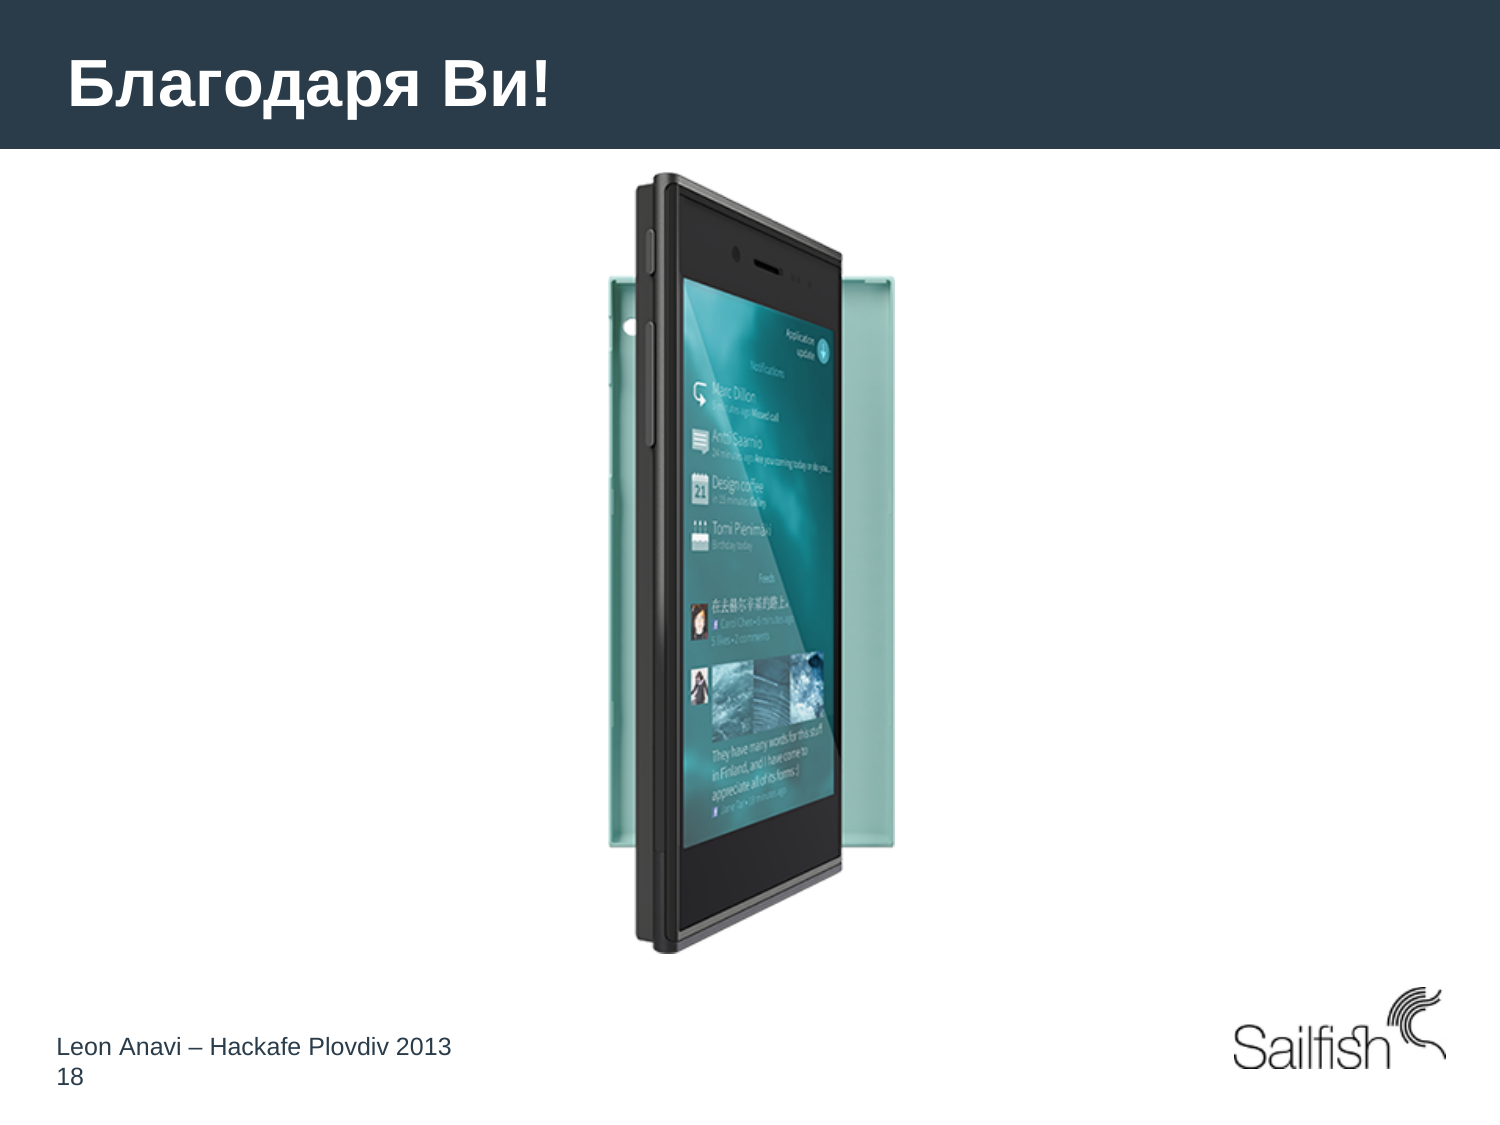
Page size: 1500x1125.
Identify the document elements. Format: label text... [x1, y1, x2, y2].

picture [1234, 987, 1446, 1069]
text_box Благодаря Ви! [53, 32, 1466, 173]
picture [608, 172, 895, 954]
